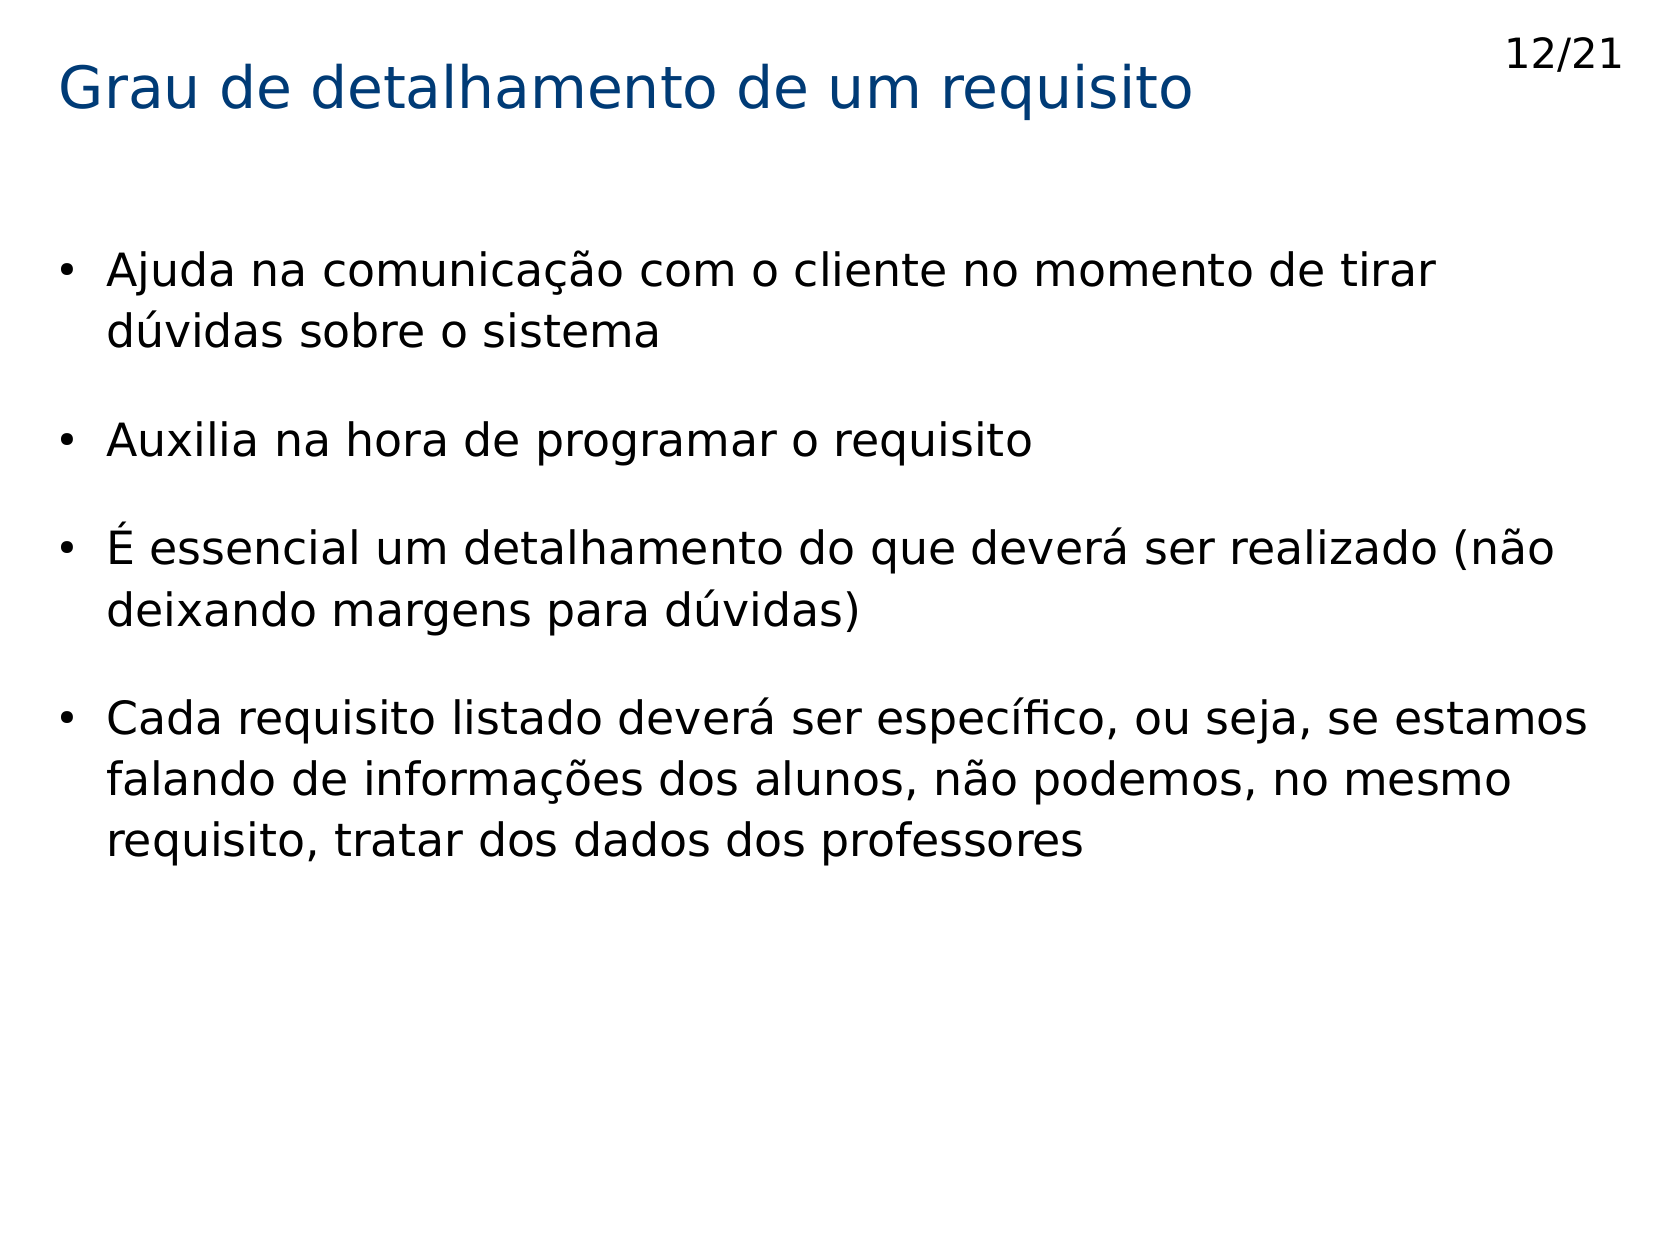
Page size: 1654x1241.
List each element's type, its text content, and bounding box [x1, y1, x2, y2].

title Grau de detalhamento de um requisito [59, 29, 1506, 148]
list Ajuda na comunicação com o cliente no momento de tirar dúvidas sobre o sistema Auxilia na hora de programar o requisito É essencial um detalhamento do que deverá ser realizado (não deixando margens para dúvidas) Cada requisito listado deverá ser específico, ou seja, se estamos falando de informações dos alunos, não podemos, no mesmo requisito, tratar dos dados dos professores [59, 236, 1595, 1211]
